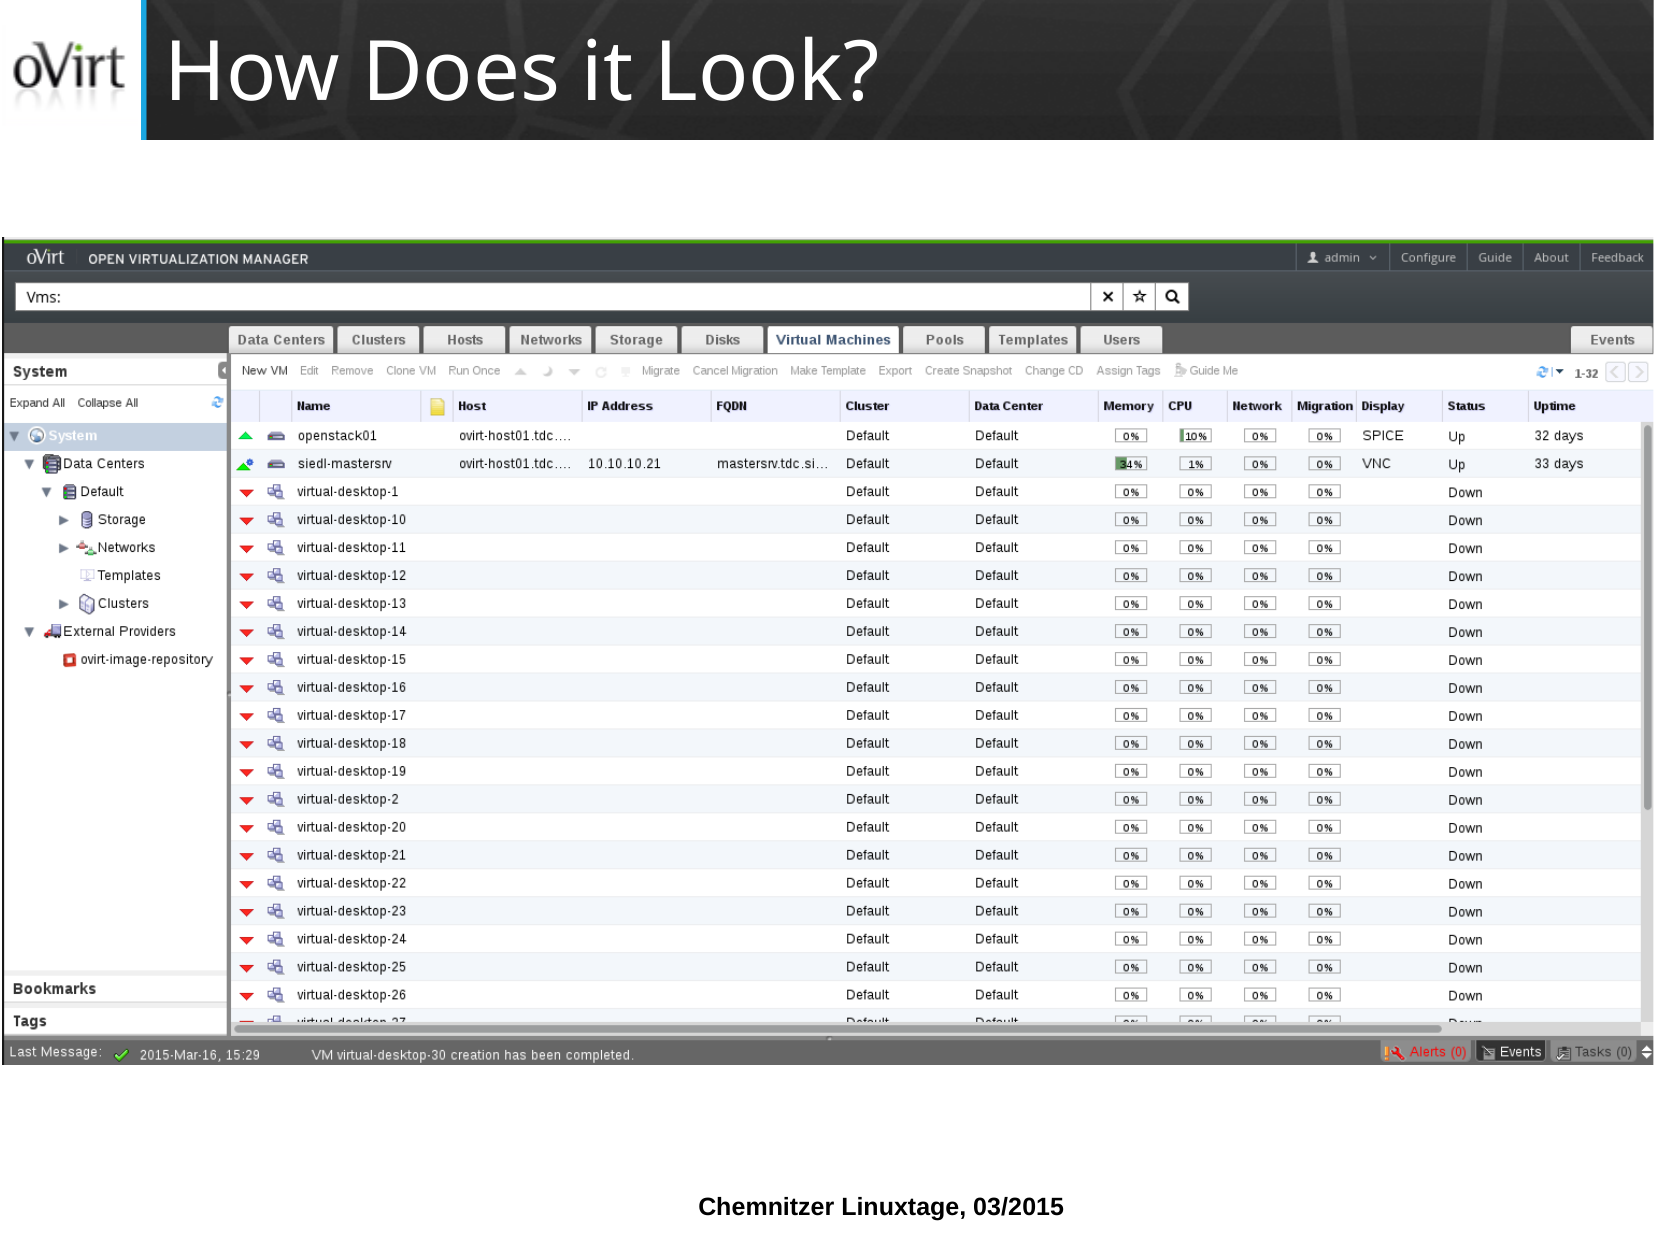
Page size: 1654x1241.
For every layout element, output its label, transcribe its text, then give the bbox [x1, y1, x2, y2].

picture [2, 237, 1654, 1066]
picture [0, 0, 1654, 140]
title How Does it Look? [164, 18, 1653, 119]
